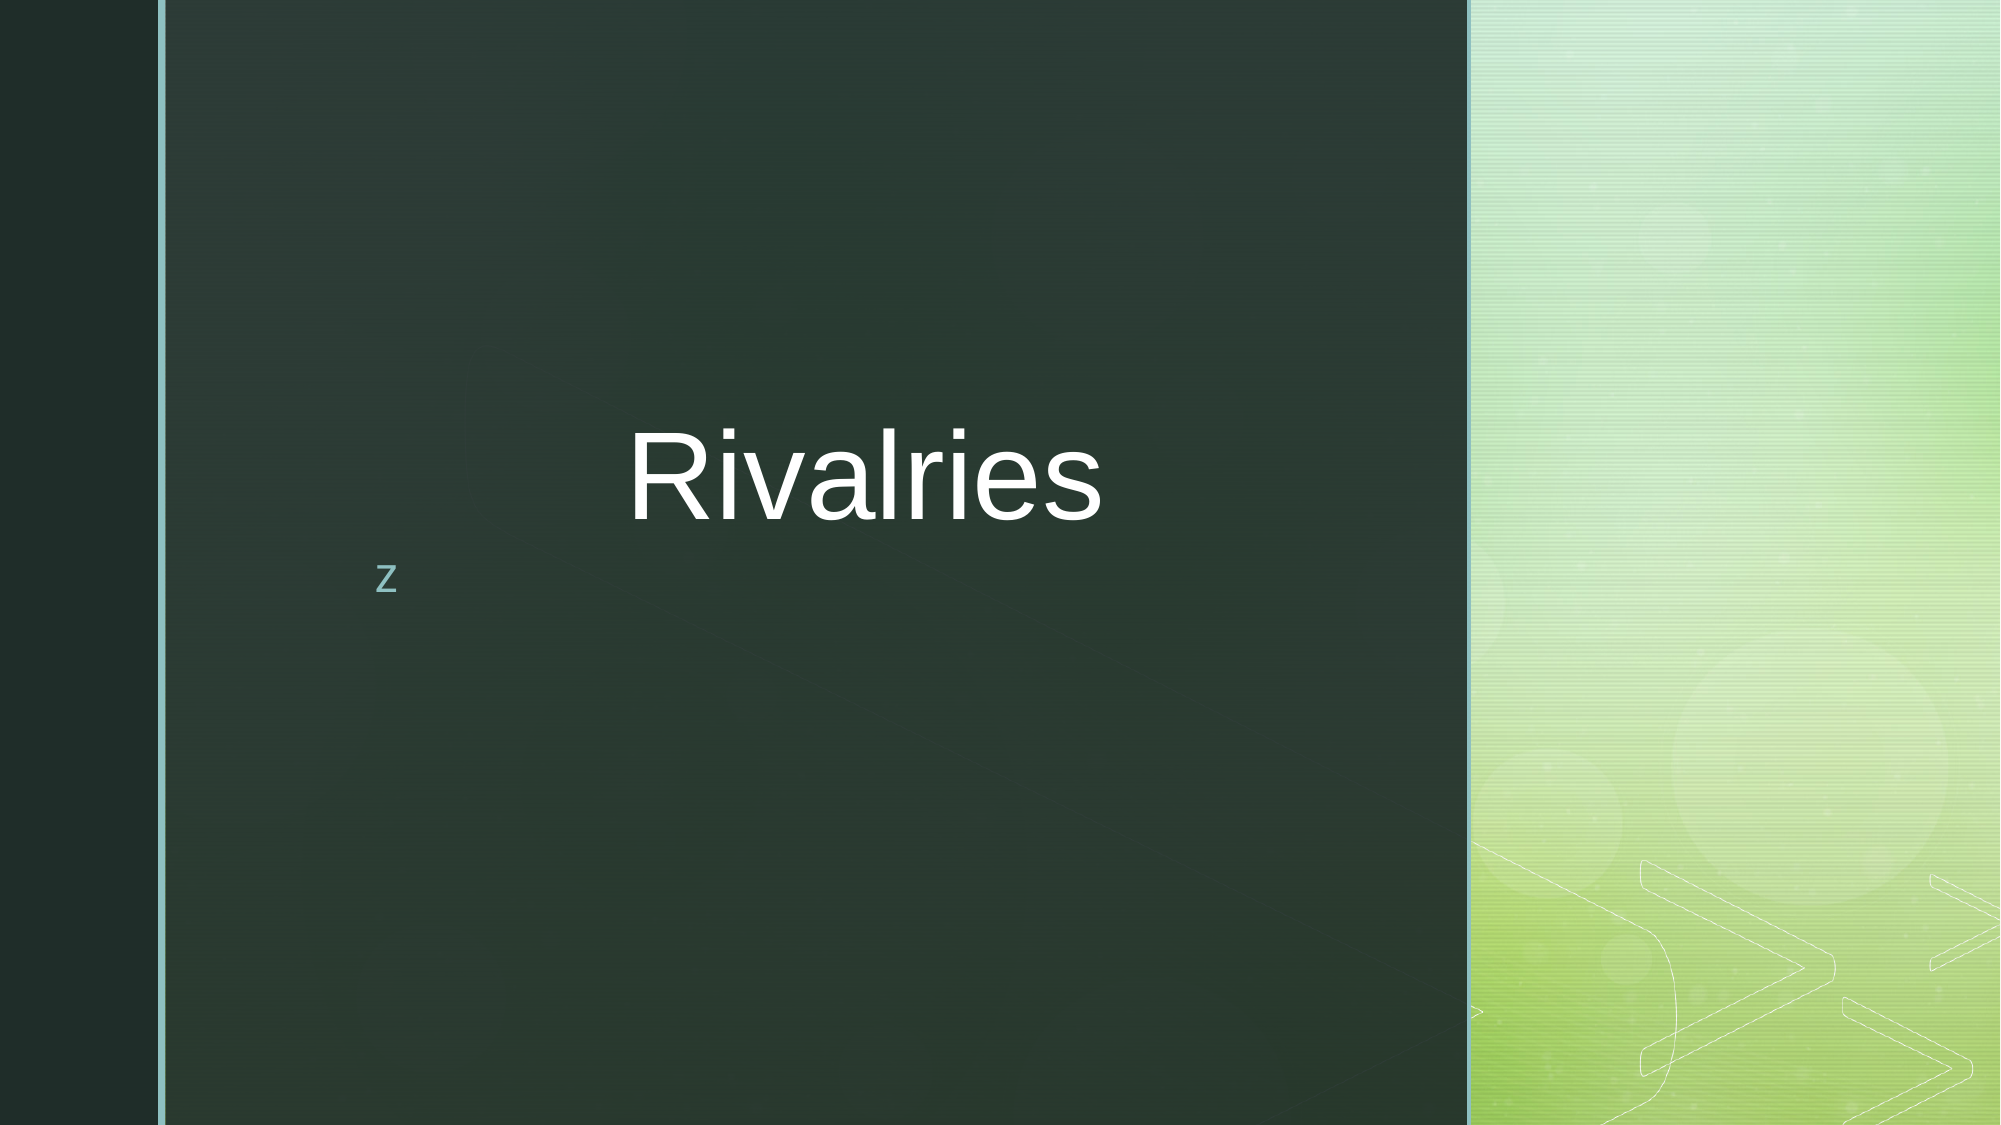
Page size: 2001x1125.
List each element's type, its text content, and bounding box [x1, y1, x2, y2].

title Rivalries [412, 404, 1318, 777]
